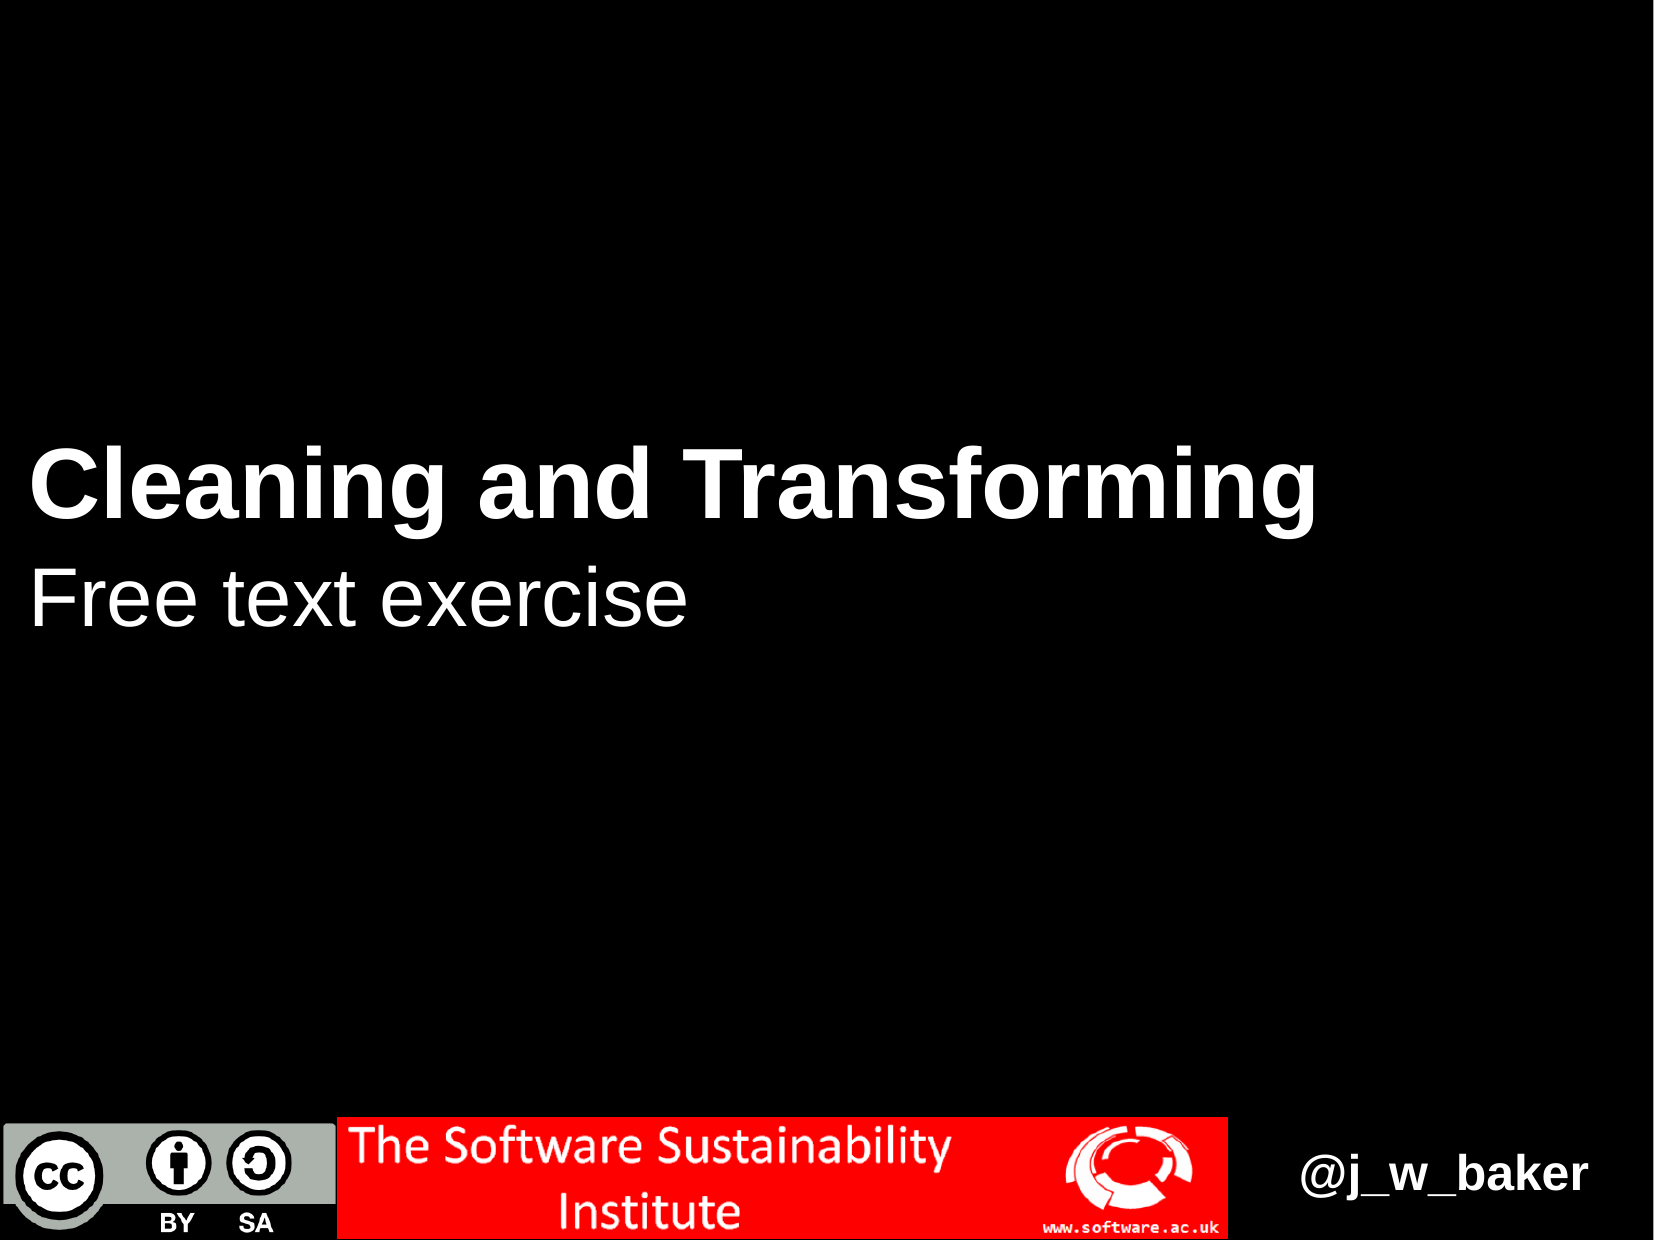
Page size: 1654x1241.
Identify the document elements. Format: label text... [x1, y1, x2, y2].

text_box Cleaning and Transforming Free text exercise [28, 427, 1623, 645]
text_box @j_w_baker [1266, 1085, 1622, 1241]
picture [0, 1117, 1228, 1239]
